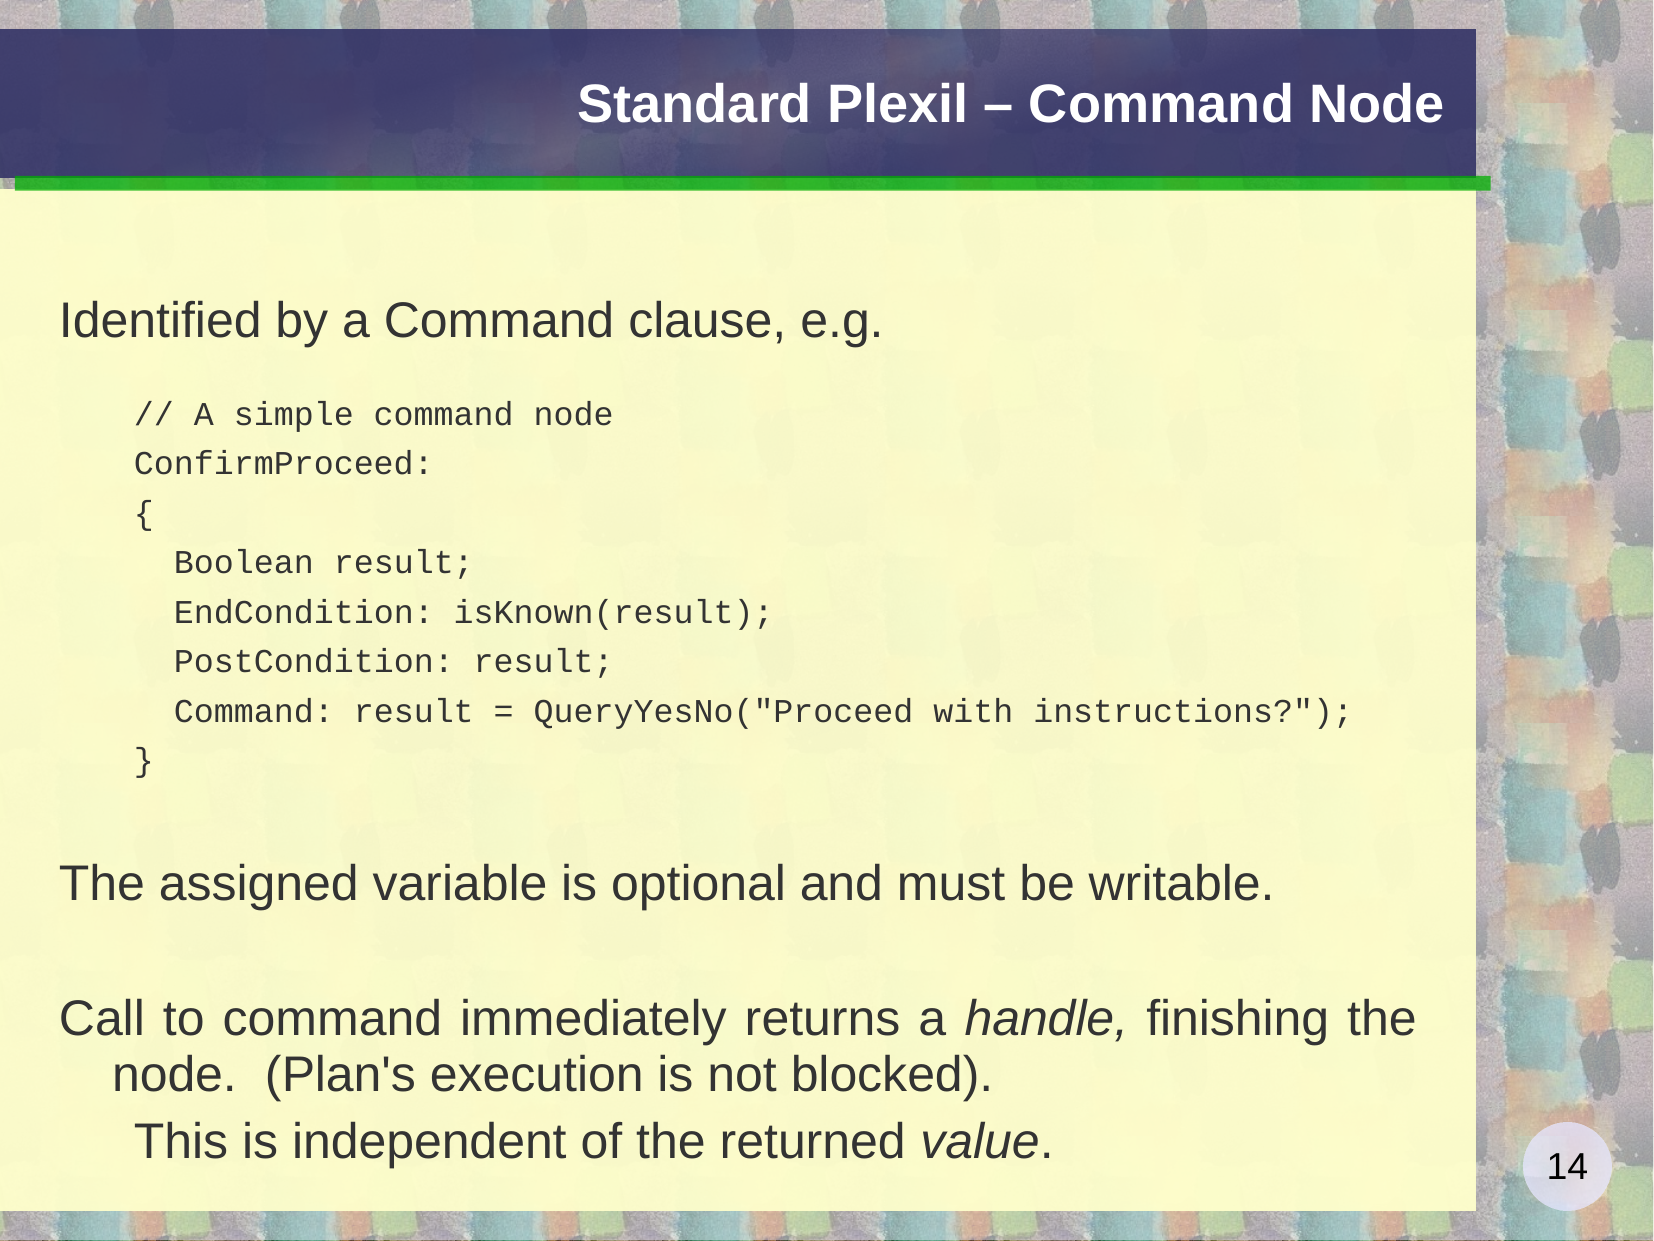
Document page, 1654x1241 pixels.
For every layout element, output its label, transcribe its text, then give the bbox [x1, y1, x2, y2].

title Standard Plexil – Command Node [29, 66, 1447, 141]
list Identified by a Command clause, e.g. // A simple command node ConfirmProceed: { Boolean result; EndCondition: isKnown(result); PostCondition: result; Command: result = QueryYesNo("Proceed with instructions?"); } The assigned variable is optional and must be writable. Call to command immediately returns a handle, finishing the node. (Plan's execution is not blocked). This is independent of the returned value. [58, 236, 1417, 1167]
